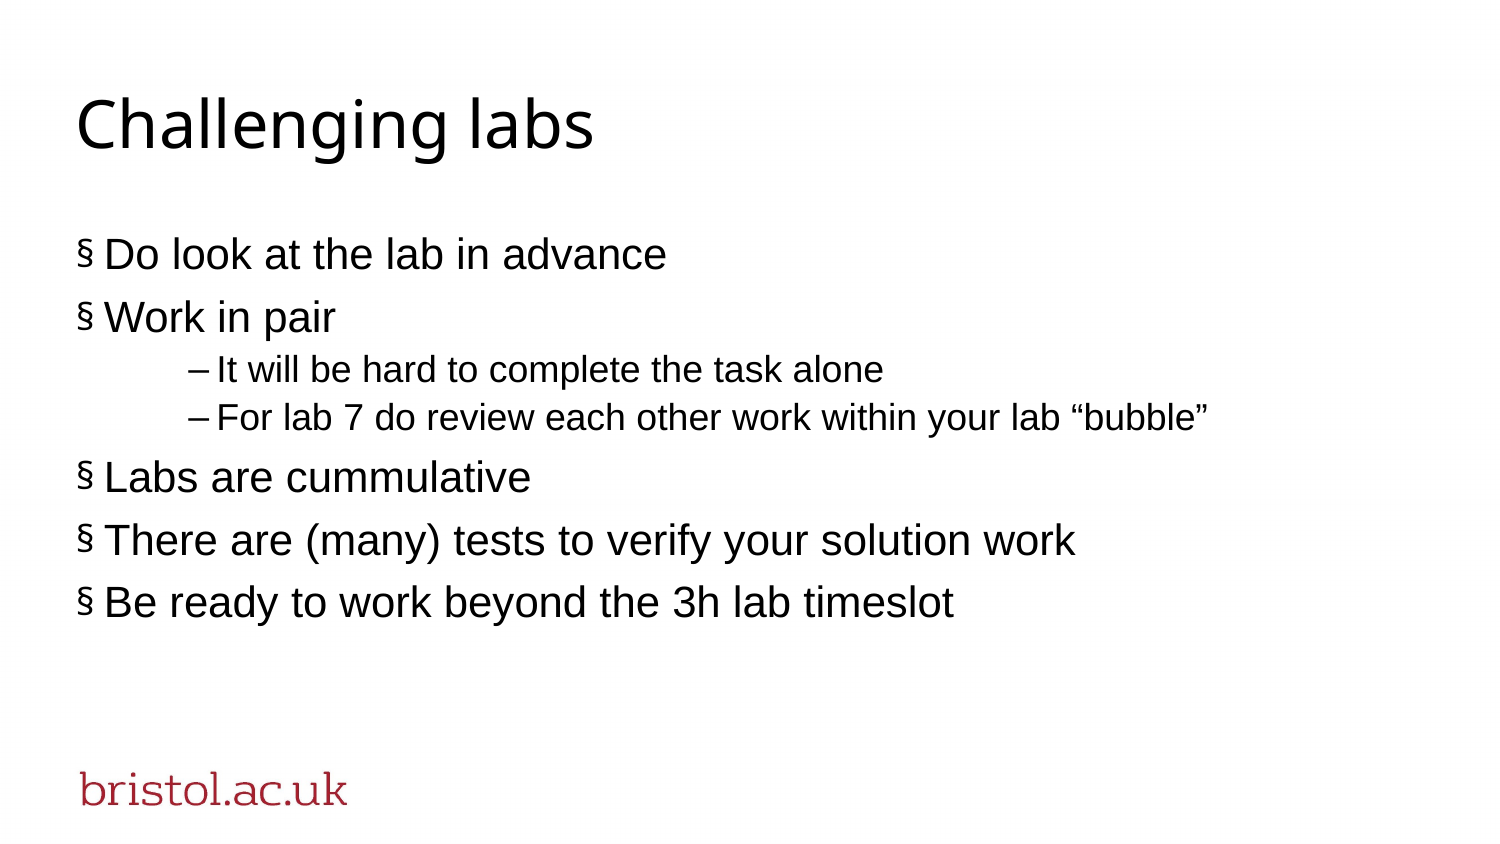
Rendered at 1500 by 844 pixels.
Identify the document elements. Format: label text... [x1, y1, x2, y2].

title Challenging labs [60, 44, 1440, 209]
list Do look at the lab in advance Work in pair It will be hard to complete the task alone For lab 7 do review each other work within your lab “bubble” Labs are cummulative There are (many) tests to verify your solution work Be ready to work beyond the 3h lab timeslot [60, 224, 1440, 699]
